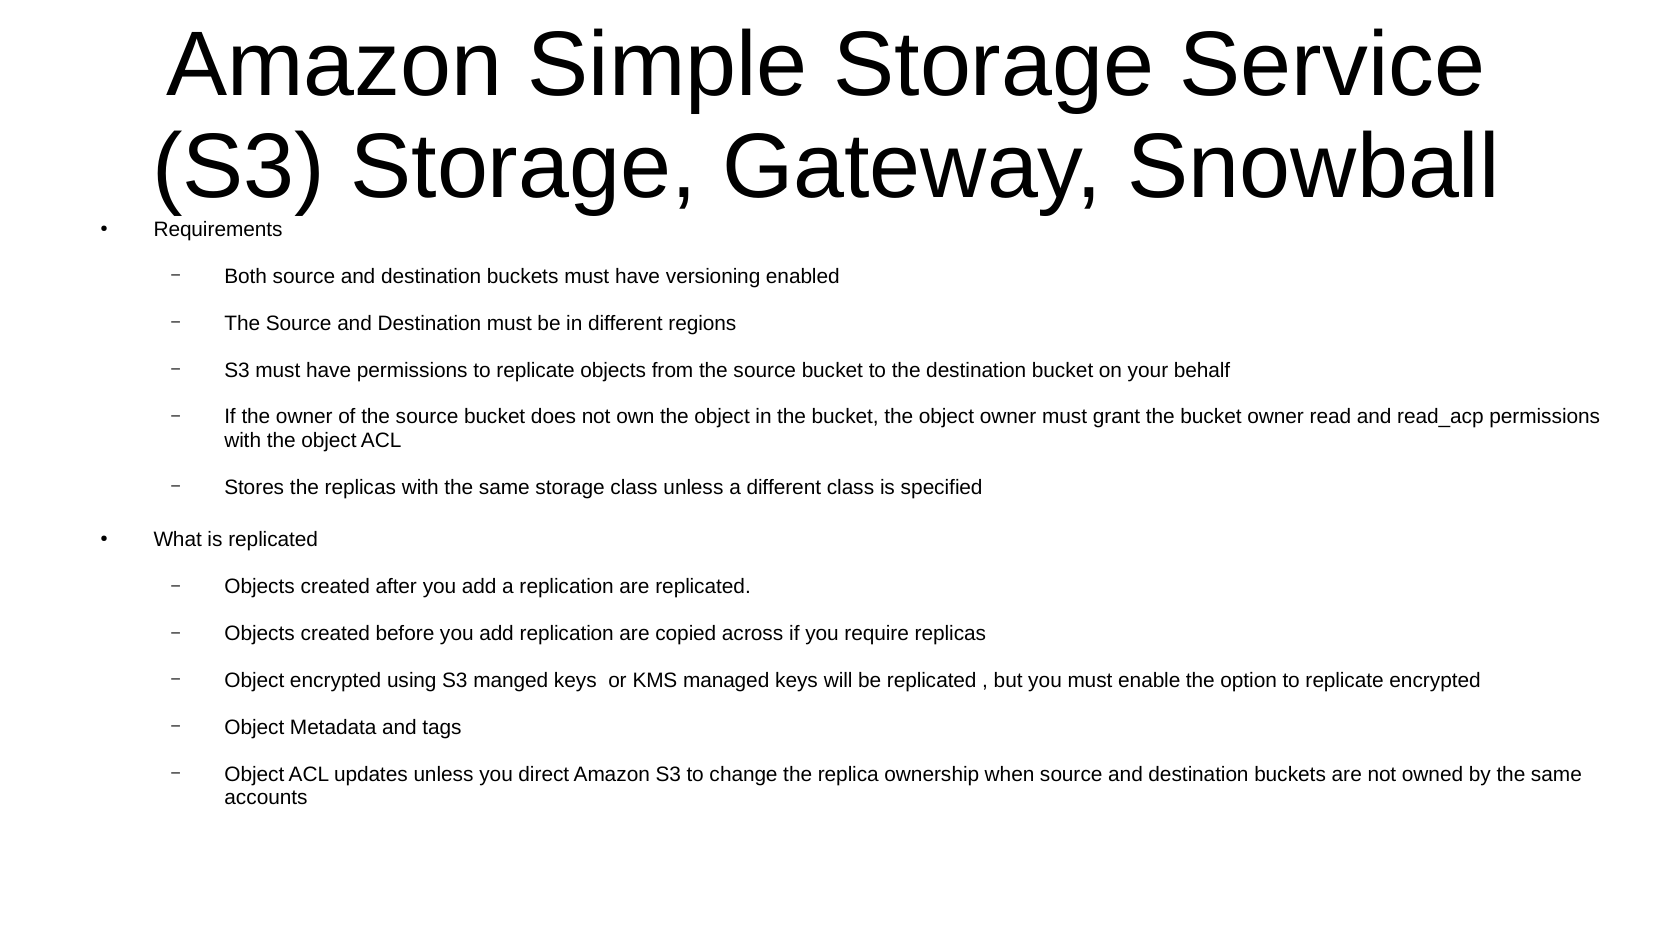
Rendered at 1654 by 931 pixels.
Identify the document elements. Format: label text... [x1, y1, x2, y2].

title Amazon Simple Storage Service (S3) Storage, Gateway, Snowball [82, 12, 1571, 217]
list Requirements Both source and destination buckets must have versioning enabled The Source and Destination must be in different regions S3 must have permissions to replicate objects from the source bucket to the destination bucket on your behalf If the owner of the source bucket does not own the object in the bucket, the object owner must grant the bucket owner read and read_acp permissions with the object ACL Stores the replicas with the same storage class unless a different class is specified What is replicated Objects created after you add a replication are replicated. Objects created before you add replication are copied across if you require replicas Object encrypted using S3 manged keys or KMS managed keys will be replicated , but you must enable the option to replicate encrypted Object Metadata and tags Object ACL updates unless you direct Amazon S3 to change the replica ownership when source and destination buckets are not owned by the same accounts [82, 217, 1636, 916]
